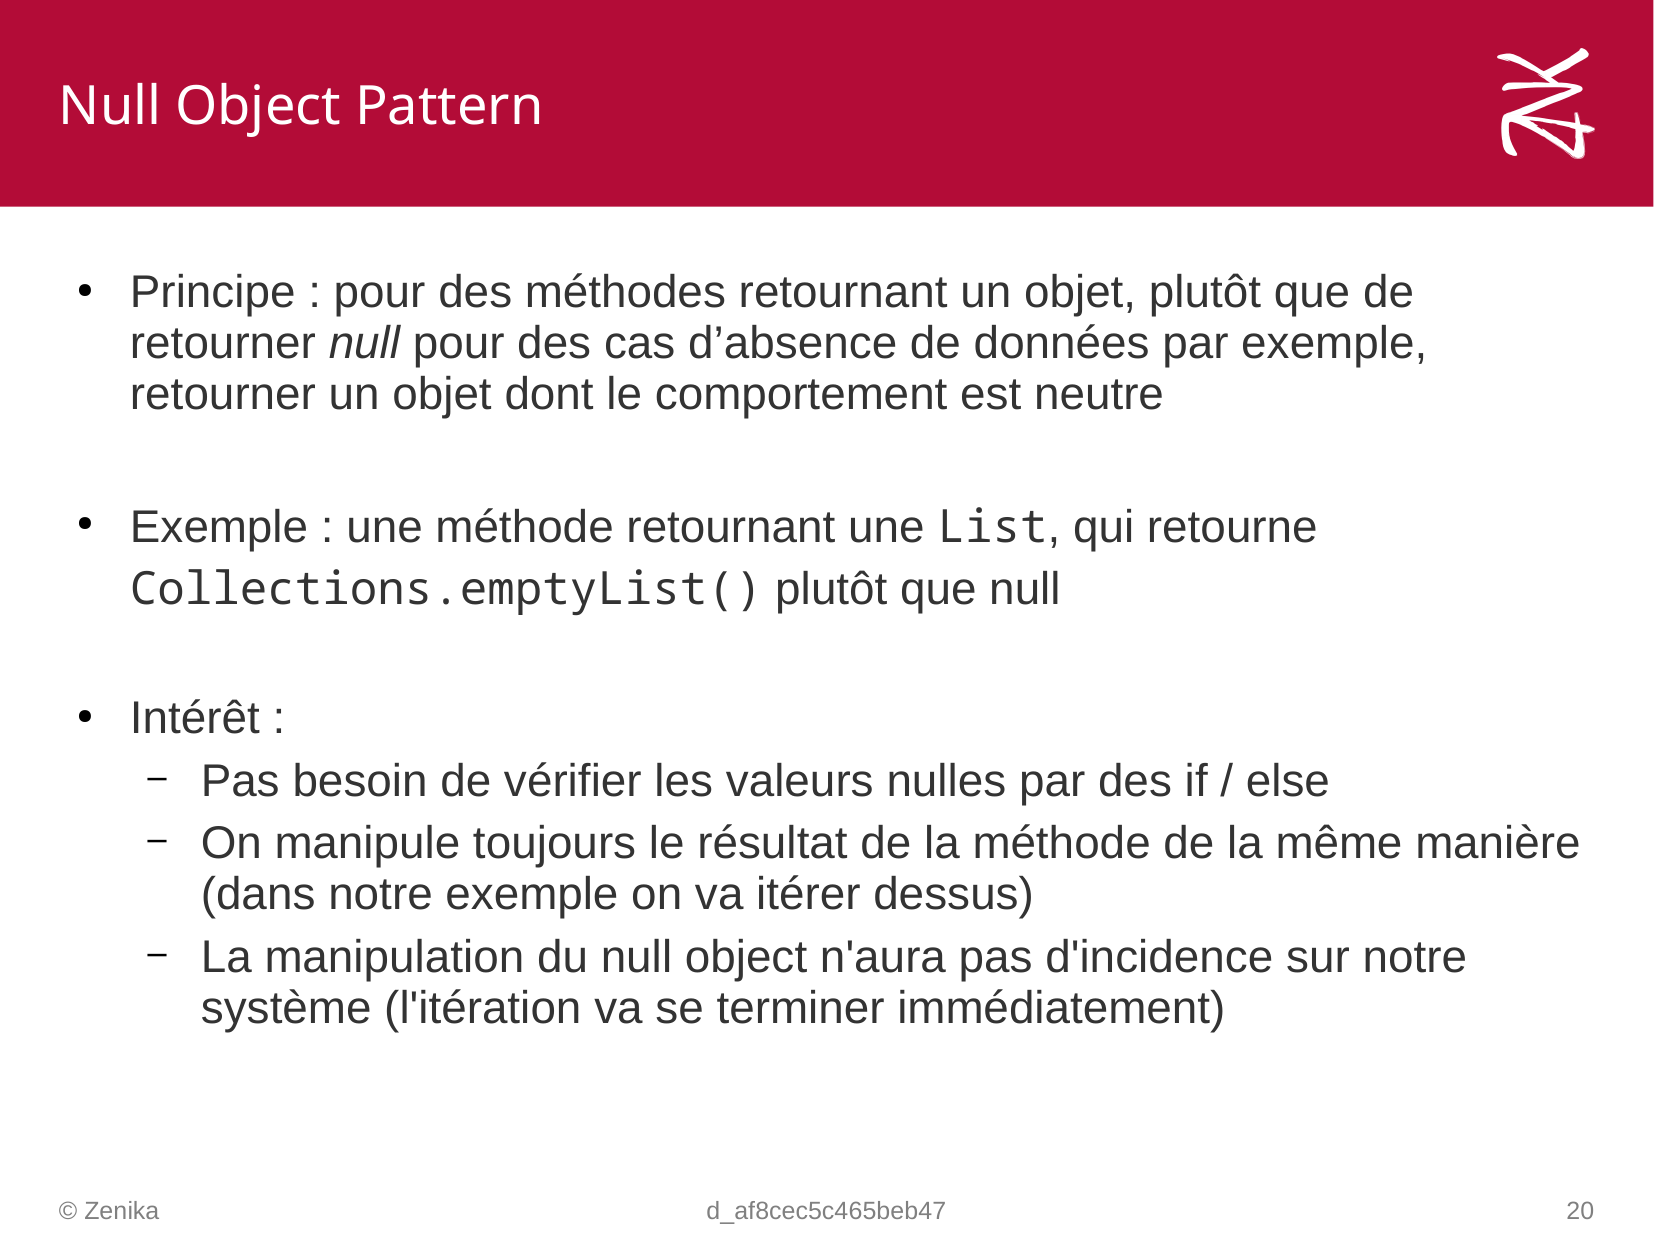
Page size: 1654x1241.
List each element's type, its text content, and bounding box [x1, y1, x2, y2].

title Null Object Pattern [59, 29, 1595, 178]
list Principe : pour des méthodes retournant un objet, plutôt que de retourner null pour des cas d’absence de données par exemple, retourner un objet dont le comportement est neutre Exemple : une méthode retournant une List, qui retourne Collections.emptyList() plutôt que null Intérêt : Pas besoin de vérifier les valeurs nulles par des if / else On manipule toujours le résultat de la méthode de la même manière (dans notre exemple on va itérer dessus) La manipulation du null object n'aura pas d'incidence sur notre système (l'itération va se terminer immédiatement) [59, 265, 1595, 1182]
